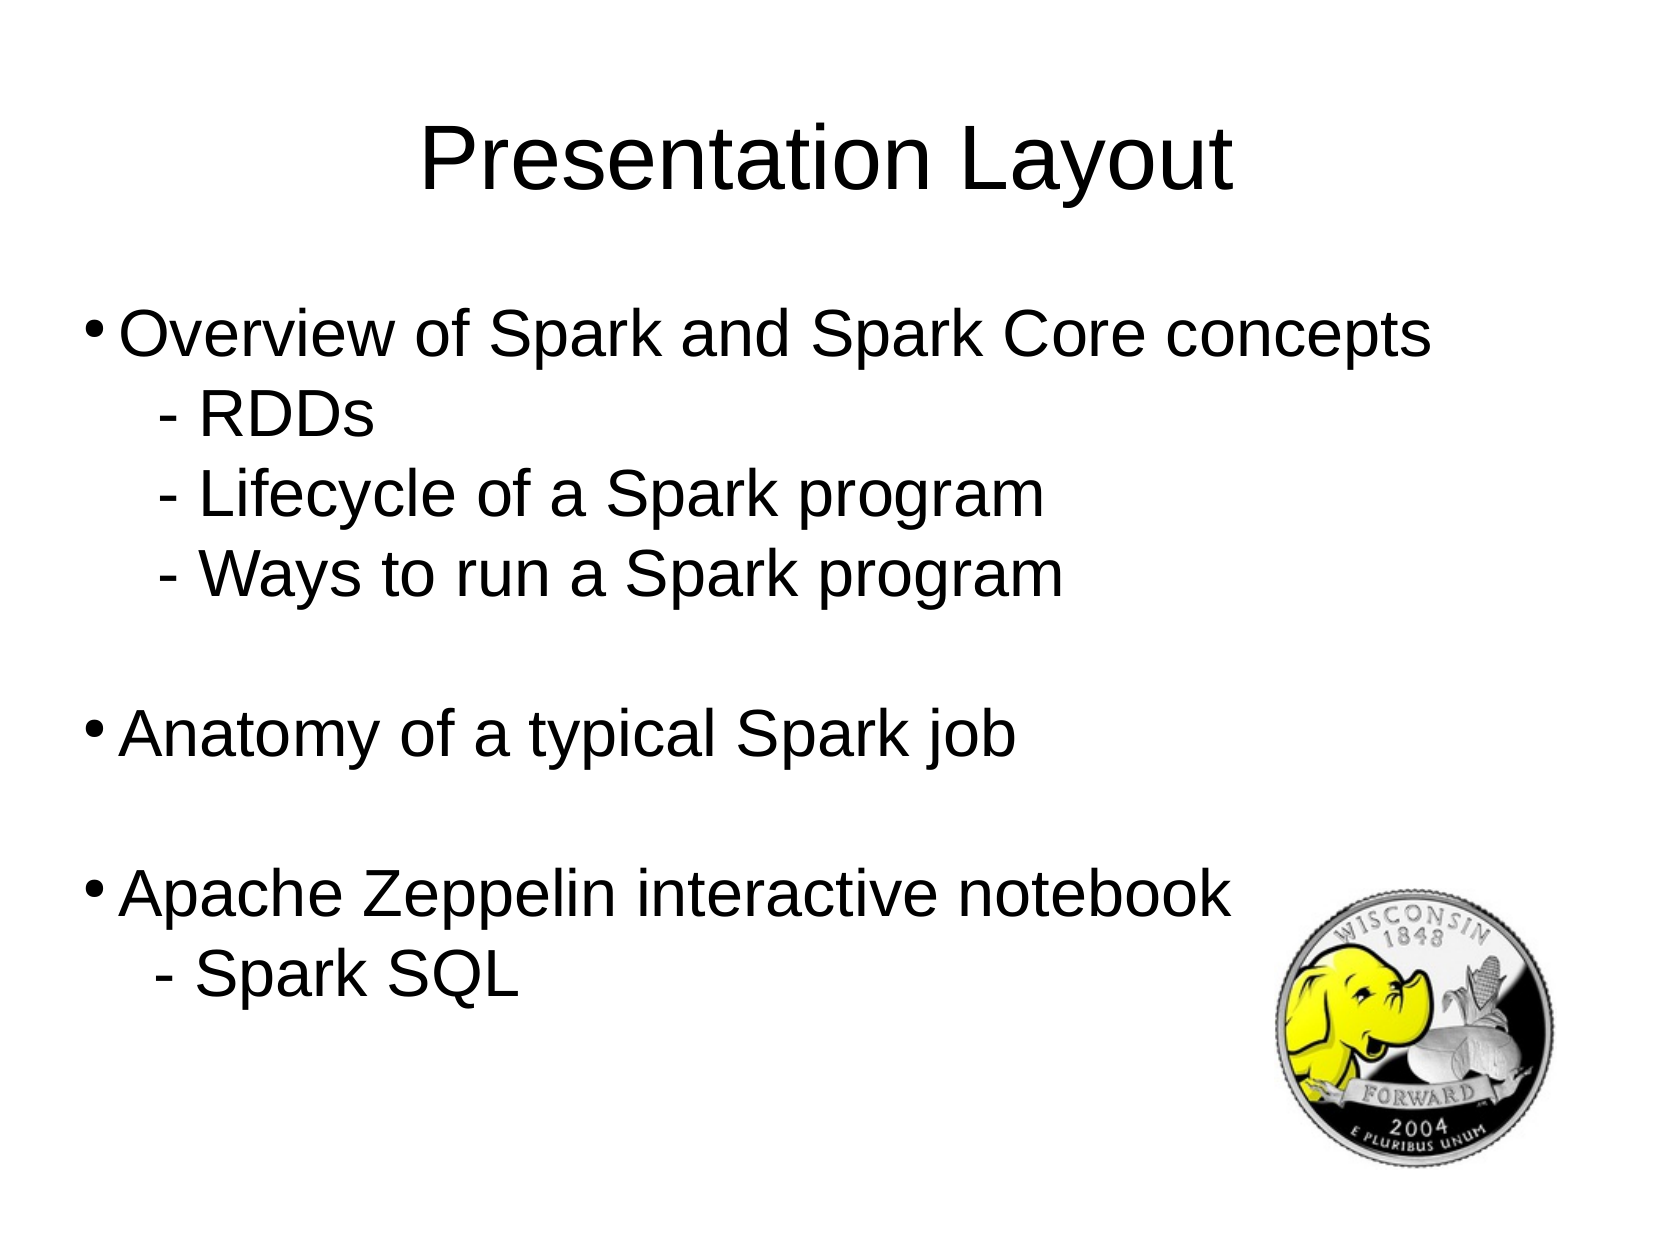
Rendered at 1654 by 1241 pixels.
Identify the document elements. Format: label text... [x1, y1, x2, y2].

text_box Presentation Layout [82, 49, 1571, 257]
picture [1274, 888, 1557, 1170]
text_box Overview of Spark and Spark Core concepts - RDDs - Lifecycle of a Spark program - Ways to run a Spark program Anatomy of a typical Spark job Apache Zeppelin interactive notebook - Spark SQL [82, 290, 1571, 1010]
